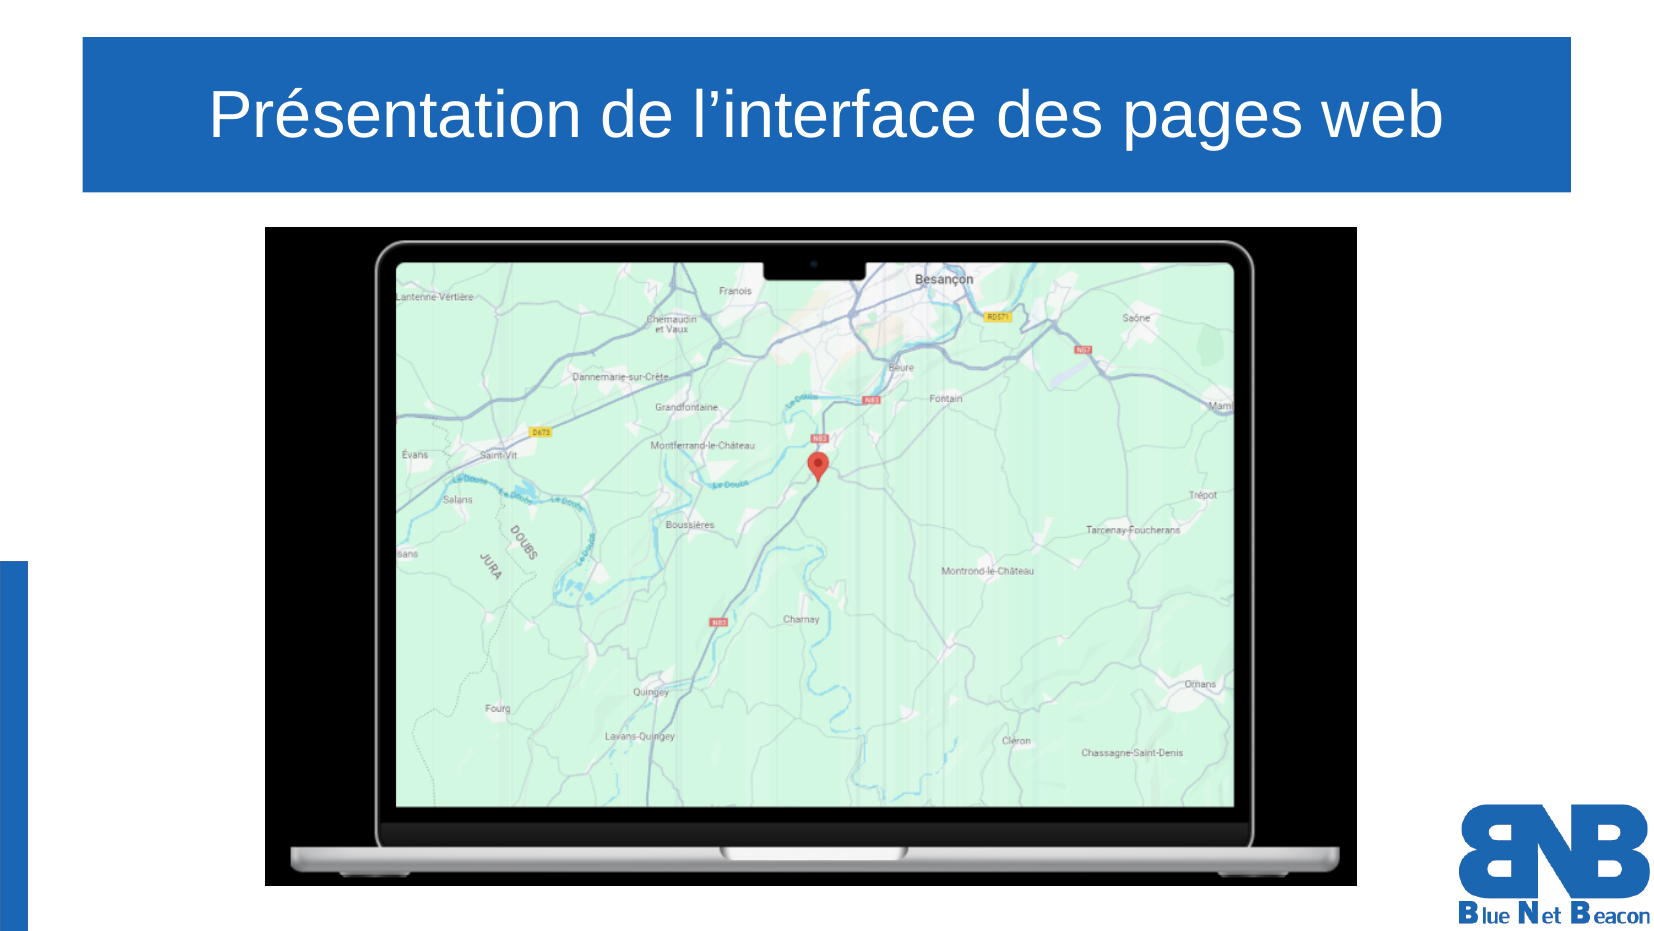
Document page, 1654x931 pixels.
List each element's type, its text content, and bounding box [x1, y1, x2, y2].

picture [1459, 797, 1650, 930]
picture [265, 227, 1357, 886]
text_box [0, 561, 28, 931]
title Présentation de l’interface des pages web [82, 37, 1571, 193]
